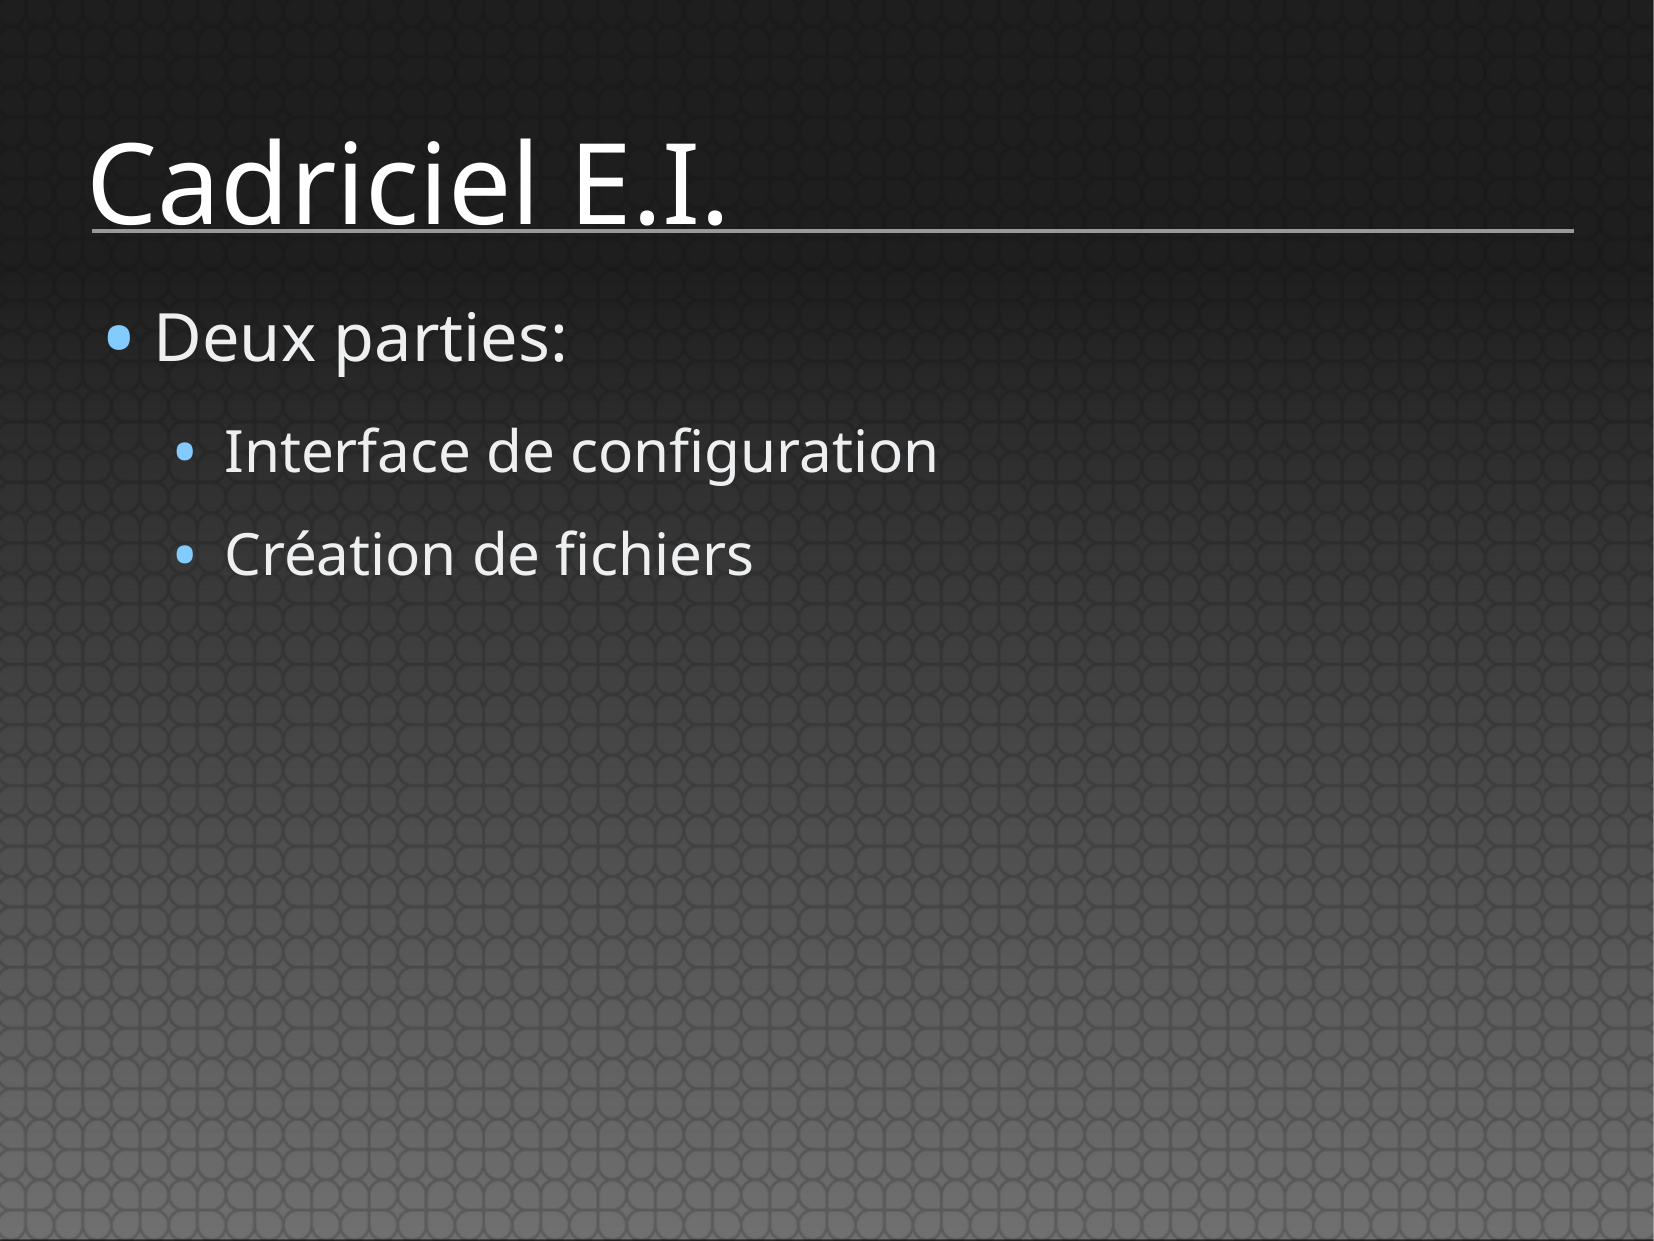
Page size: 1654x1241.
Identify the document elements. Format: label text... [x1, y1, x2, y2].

picture [0, 0, 1654, 1241]
title Cadriciel E.I. [86, 112, 1576, 249]
list Deux parties: Interface de configuration Création de fichiers [82, 290, 1571, 1109]
